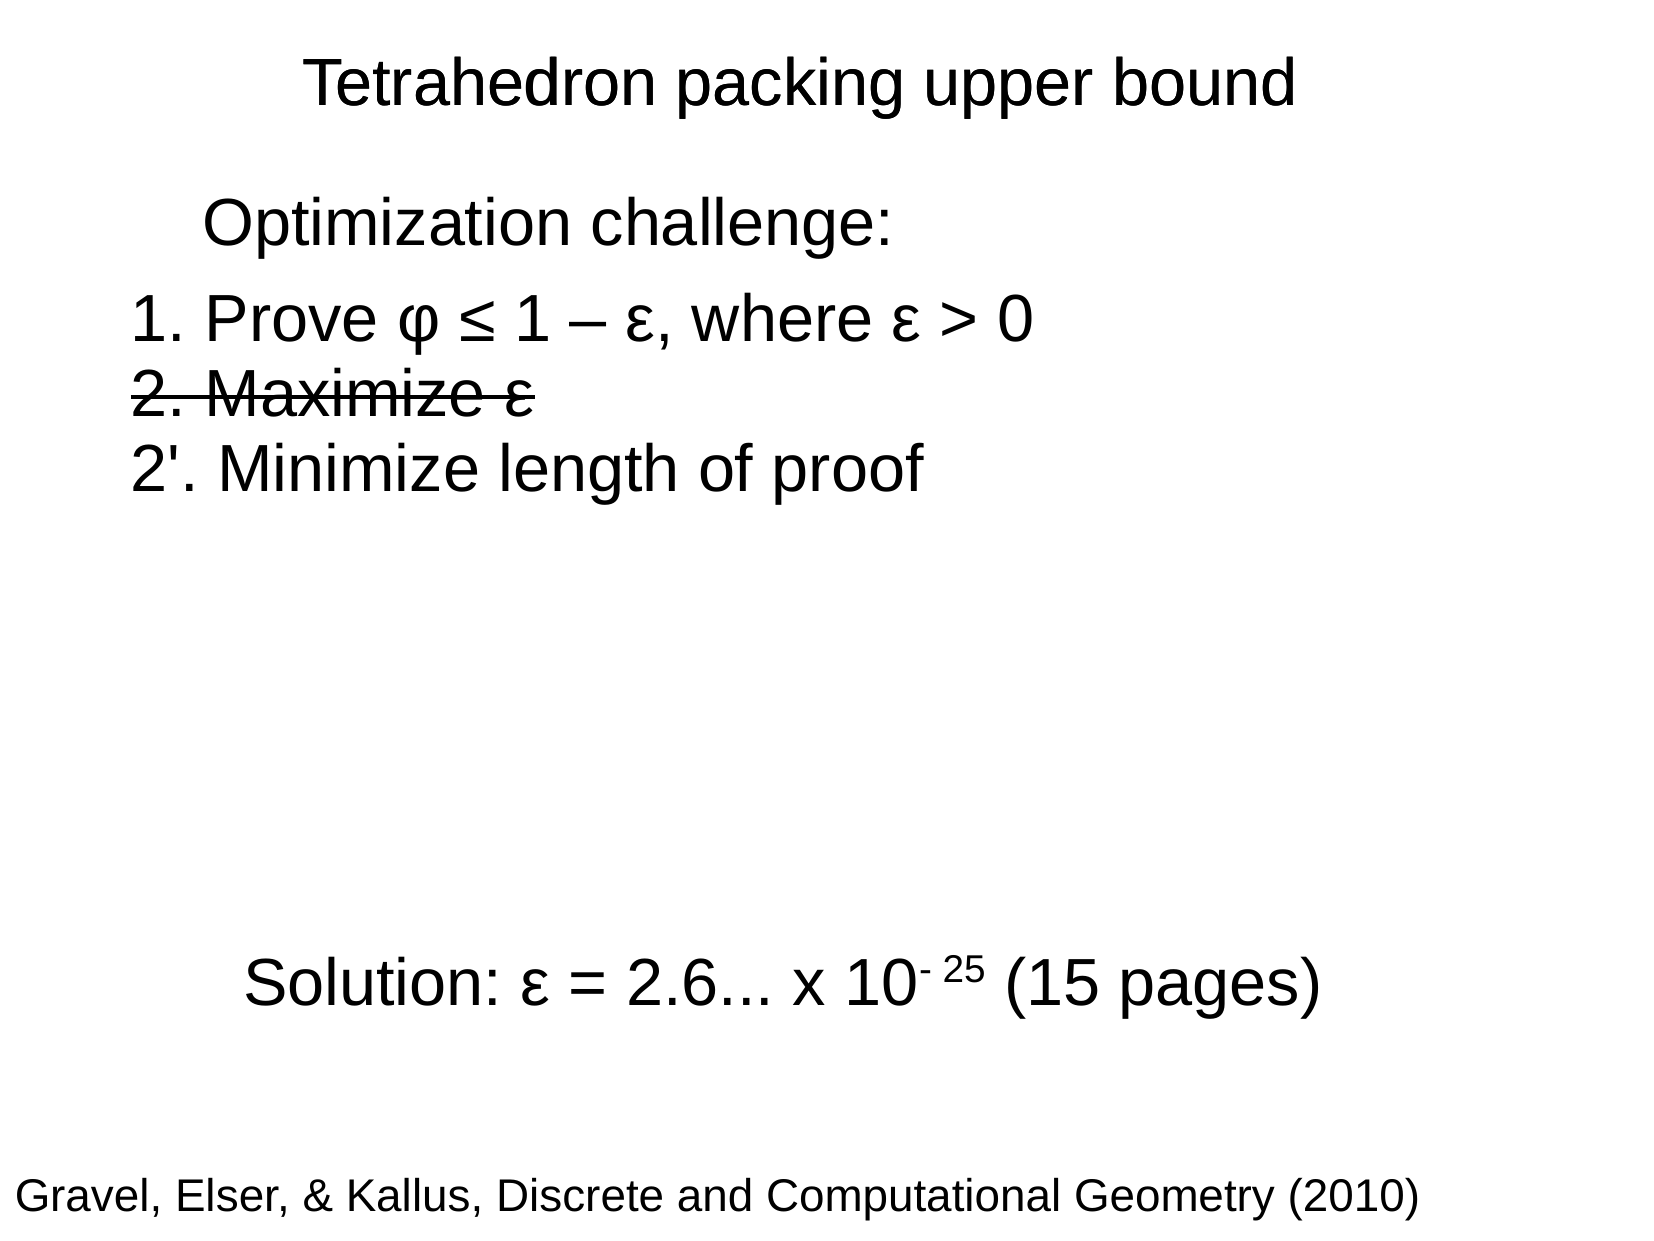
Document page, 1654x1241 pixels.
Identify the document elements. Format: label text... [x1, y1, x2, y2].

text_box Tetrahedron packing upper bound [287, 37, 1372, 128]
text_box Gravel, Elser, & Kallus, Discrete and Computational Geometry (2010) [0, 1162, 1437, 1229]
text_box Optimization challenge: [187, 177, 976, 268]
text_box 1. Prove φ ≤ 1 – ε, where ε > 0 2. Maximize ε 2'. Minimize length of proof [116, 273, 1601, 513]
text_box Solution: ε = 2.6... x 10- 25 (15 pages) [228, 937, 1426, 1030]
